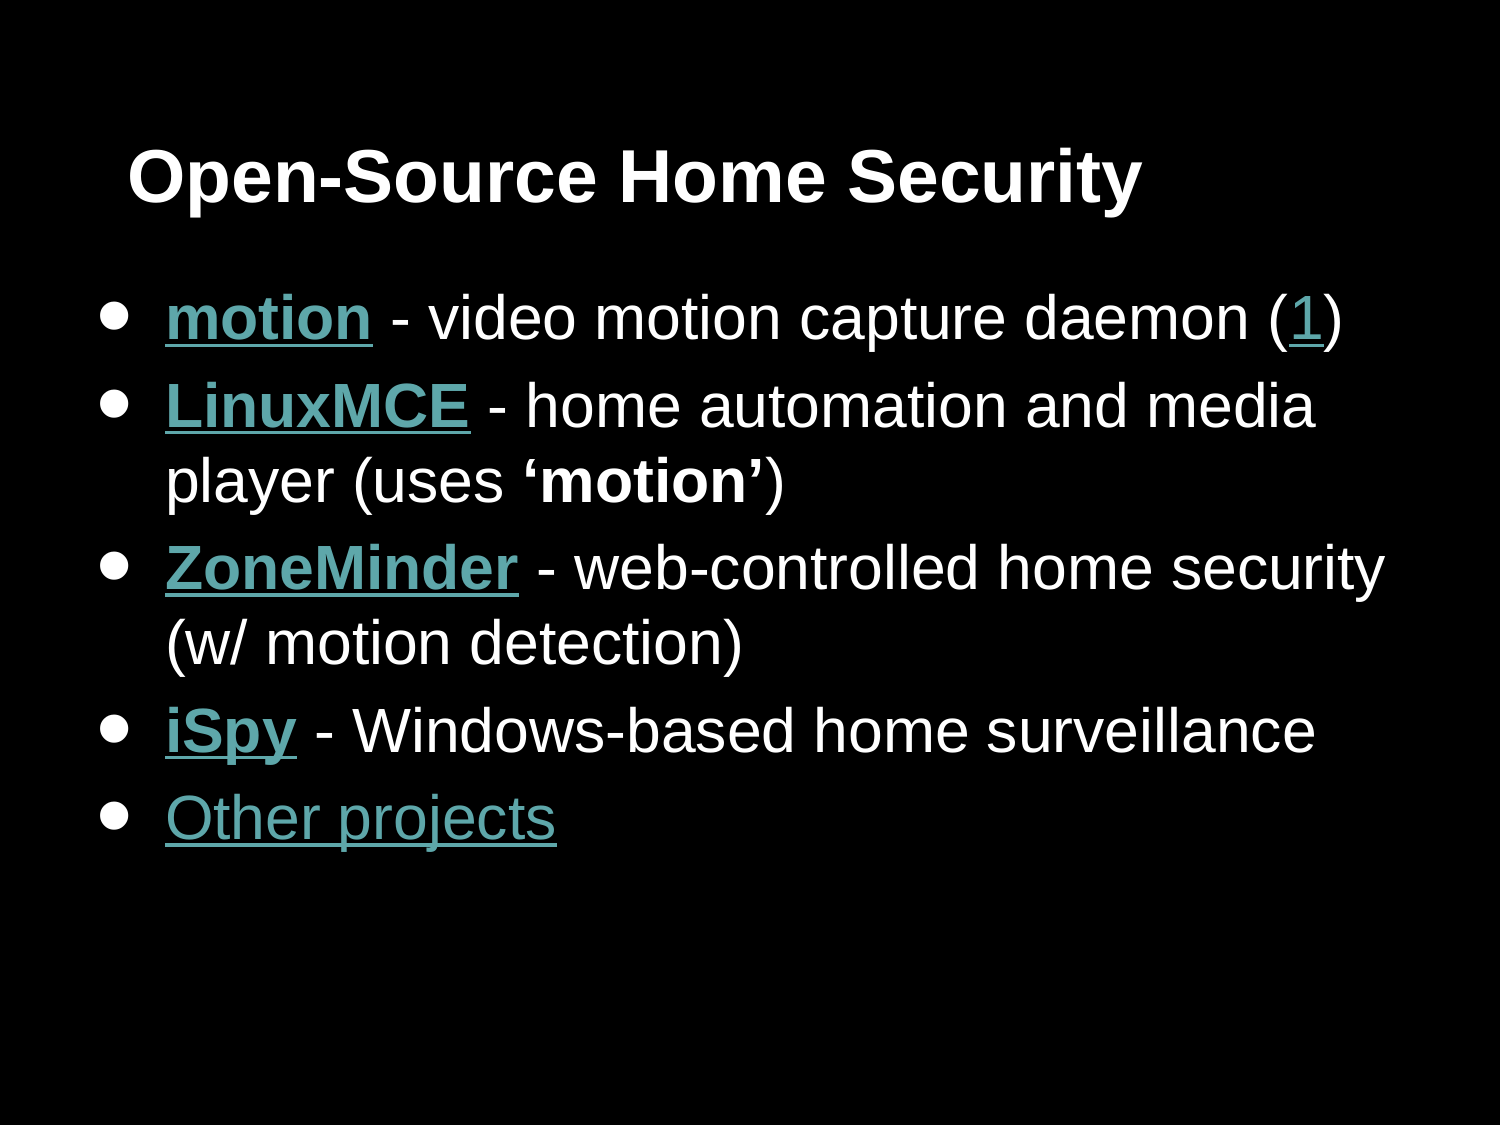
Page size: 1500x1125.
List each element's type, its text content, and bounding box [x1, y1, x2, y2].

list motion - video motion capture daemon (1) LinuxMCE - home automation and media player (uses ‘motion’) ZoneMinder - web-controlled home security (w/ motion detection) iSpy - Windows-based home surveillance Other projects [75, 262, 1425, 1078]
title Open-Source Home Security [75, 45, 1425, 233]
